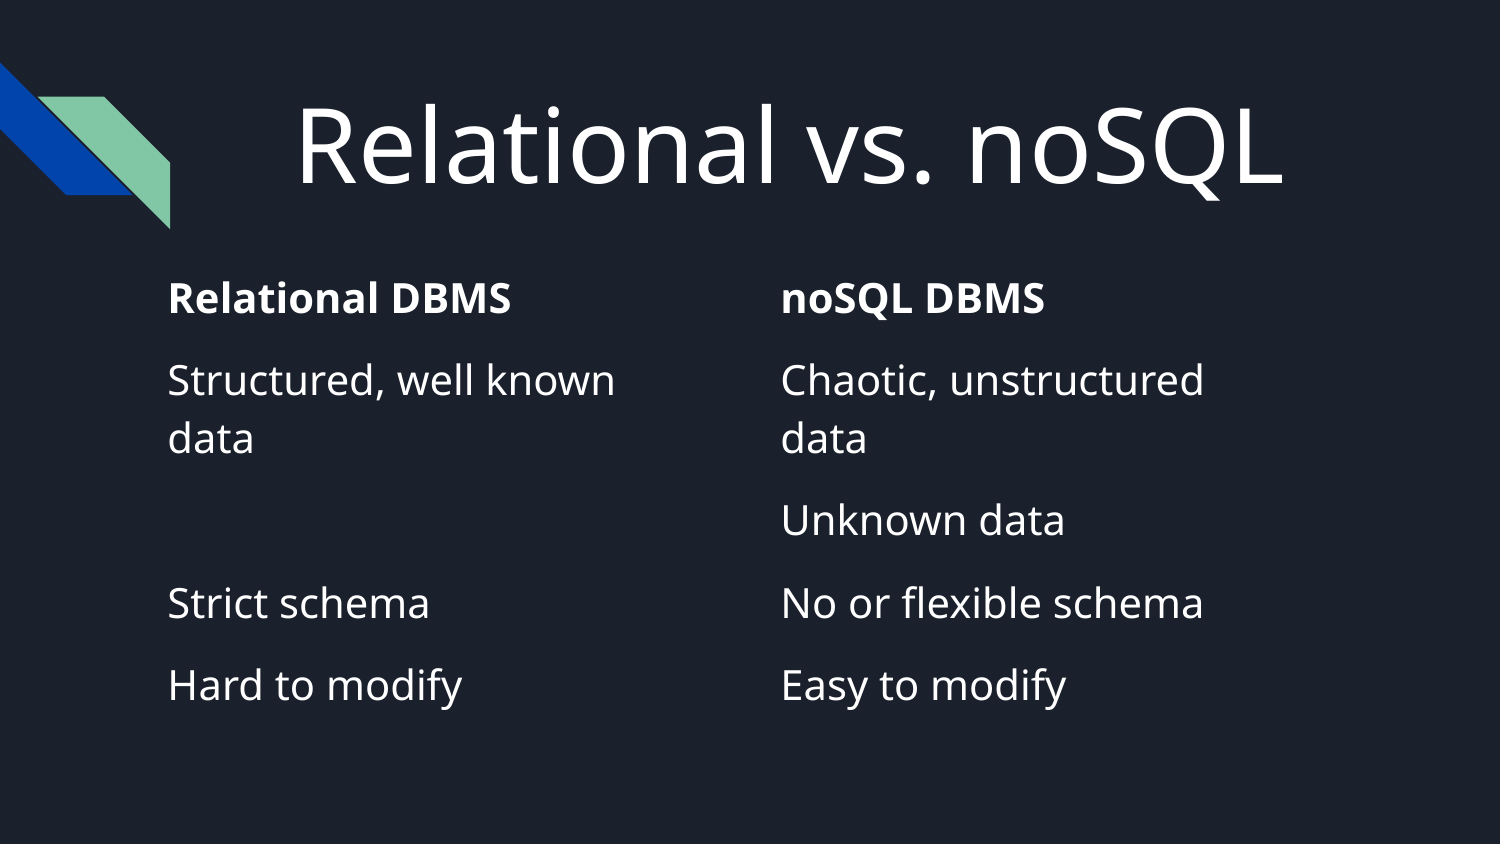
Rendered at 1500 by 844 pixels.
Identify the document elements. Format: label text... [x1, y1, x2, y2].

list noSQL DBMS Chaotic, unstructured data Unknown data No or flexible schema Easy to modify [765, 248, 1312, 727]
title Relational vs. noSQL [212, 64, 1368, 215]
list Relational DBMS Structured, well known data Strict schema Hard to modify [152, 248, 707, 727]
